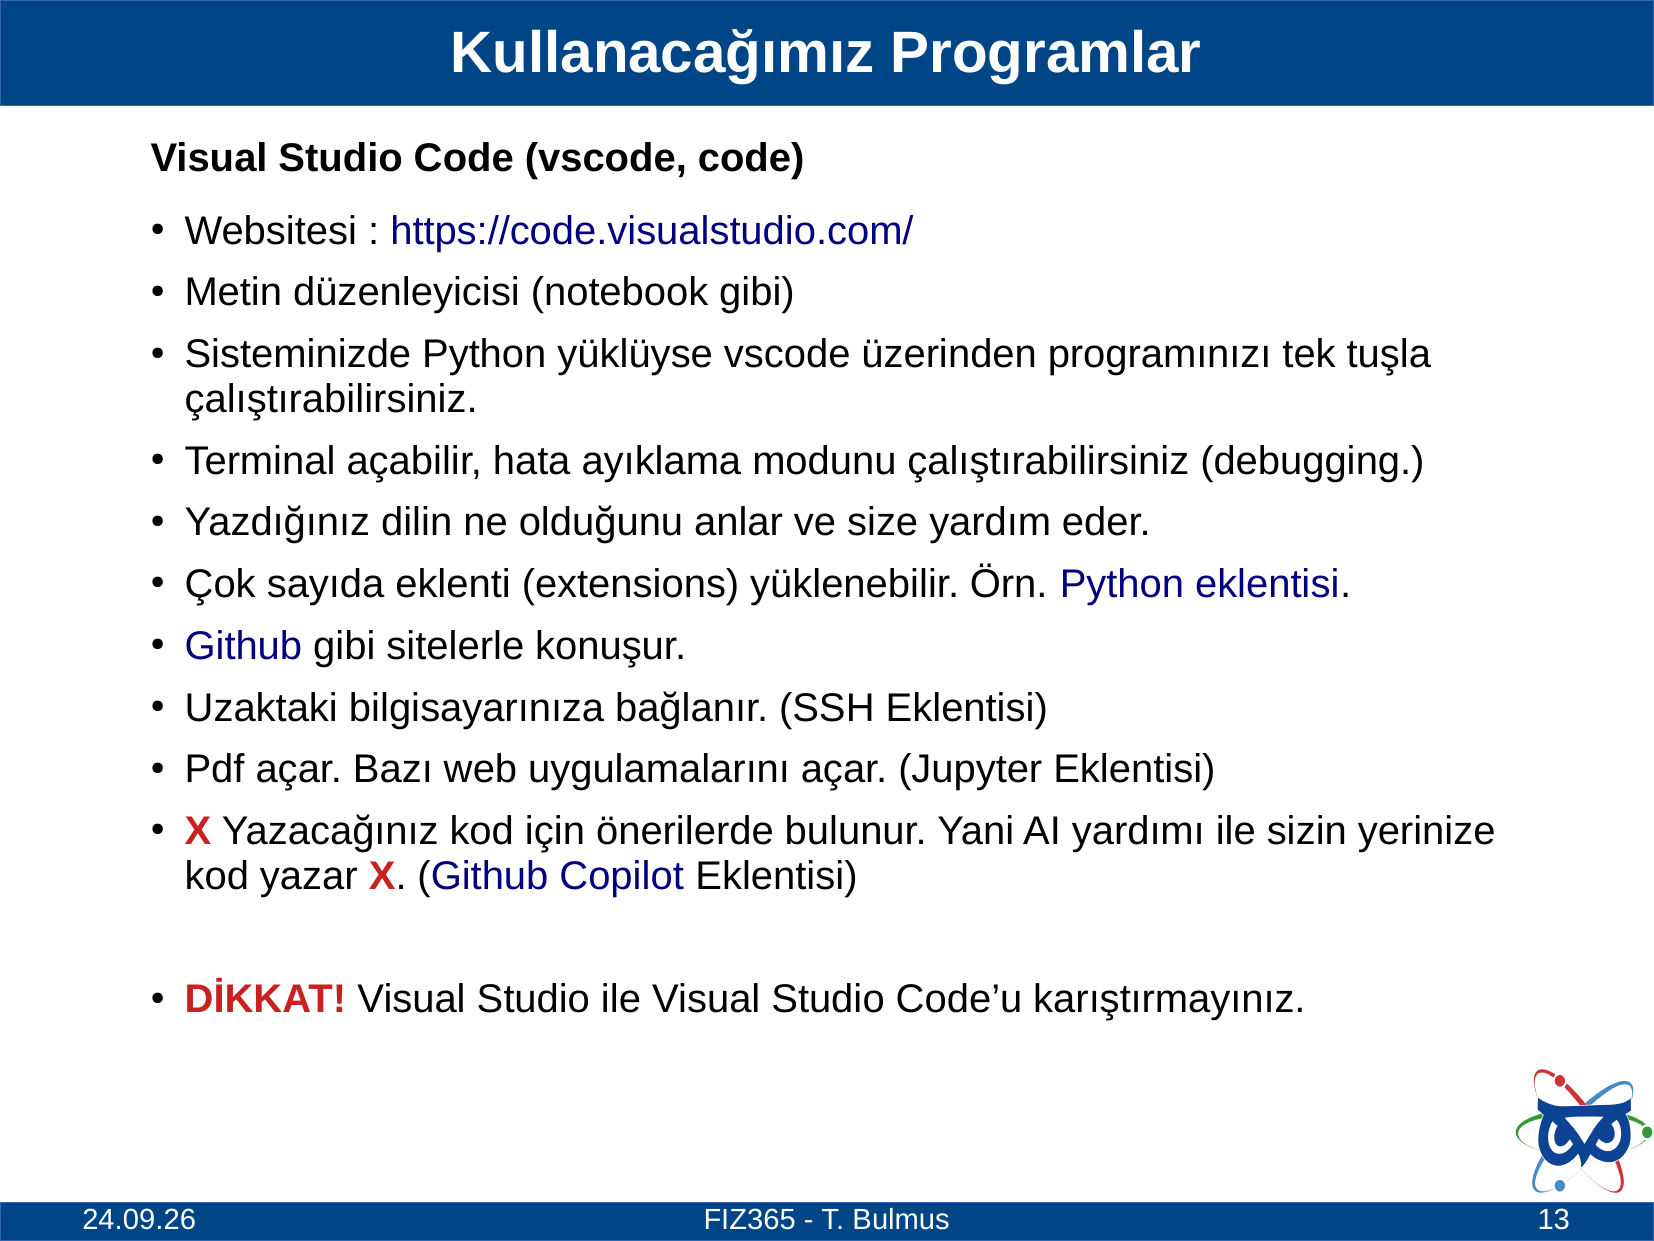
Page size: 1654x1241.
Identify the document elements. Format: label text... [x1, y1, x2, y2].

list Visual Studio Code (vscode, code) Websitesi : https://code.visualstudio.com/ Metin düzenleyicisi (notebook gibi) Sisteminizde Python yüklüyse vscode üzerinden programınızı tek tuşla çalıştırabilirsiniz. Terminal açabilir, hata ayıklama modunu çalıştırabilirsiniz (debugging.) Yazdığınız dilin ne olduğunu anlar ve size yardım eder. Çok sayıda eklenti (extensions) yüklenebilir. Örn. Python eklentisi. Github gibi sitelerle konuşur. Uzaktaki bilgisayarınıza bağlanır. (SSH Eklentisi) Pdf açar. Bazı web uygulamalarını açar. (Jupyter Eklentisi) X Yazacağınız kod için önerilerde bulunur. Yani AI yardımı ile sizin yerinize kod yazar X. (Github Copilot Eklentisi) DİKKAT! Visual Studio ile Visual Studio Code’u karıştırmayınız. [82, 134, 1571, 1029]
picture [1514, 1061, 1653, 1201]
title Kullanacağımız Programlar [0, 0, 1653, 106]
